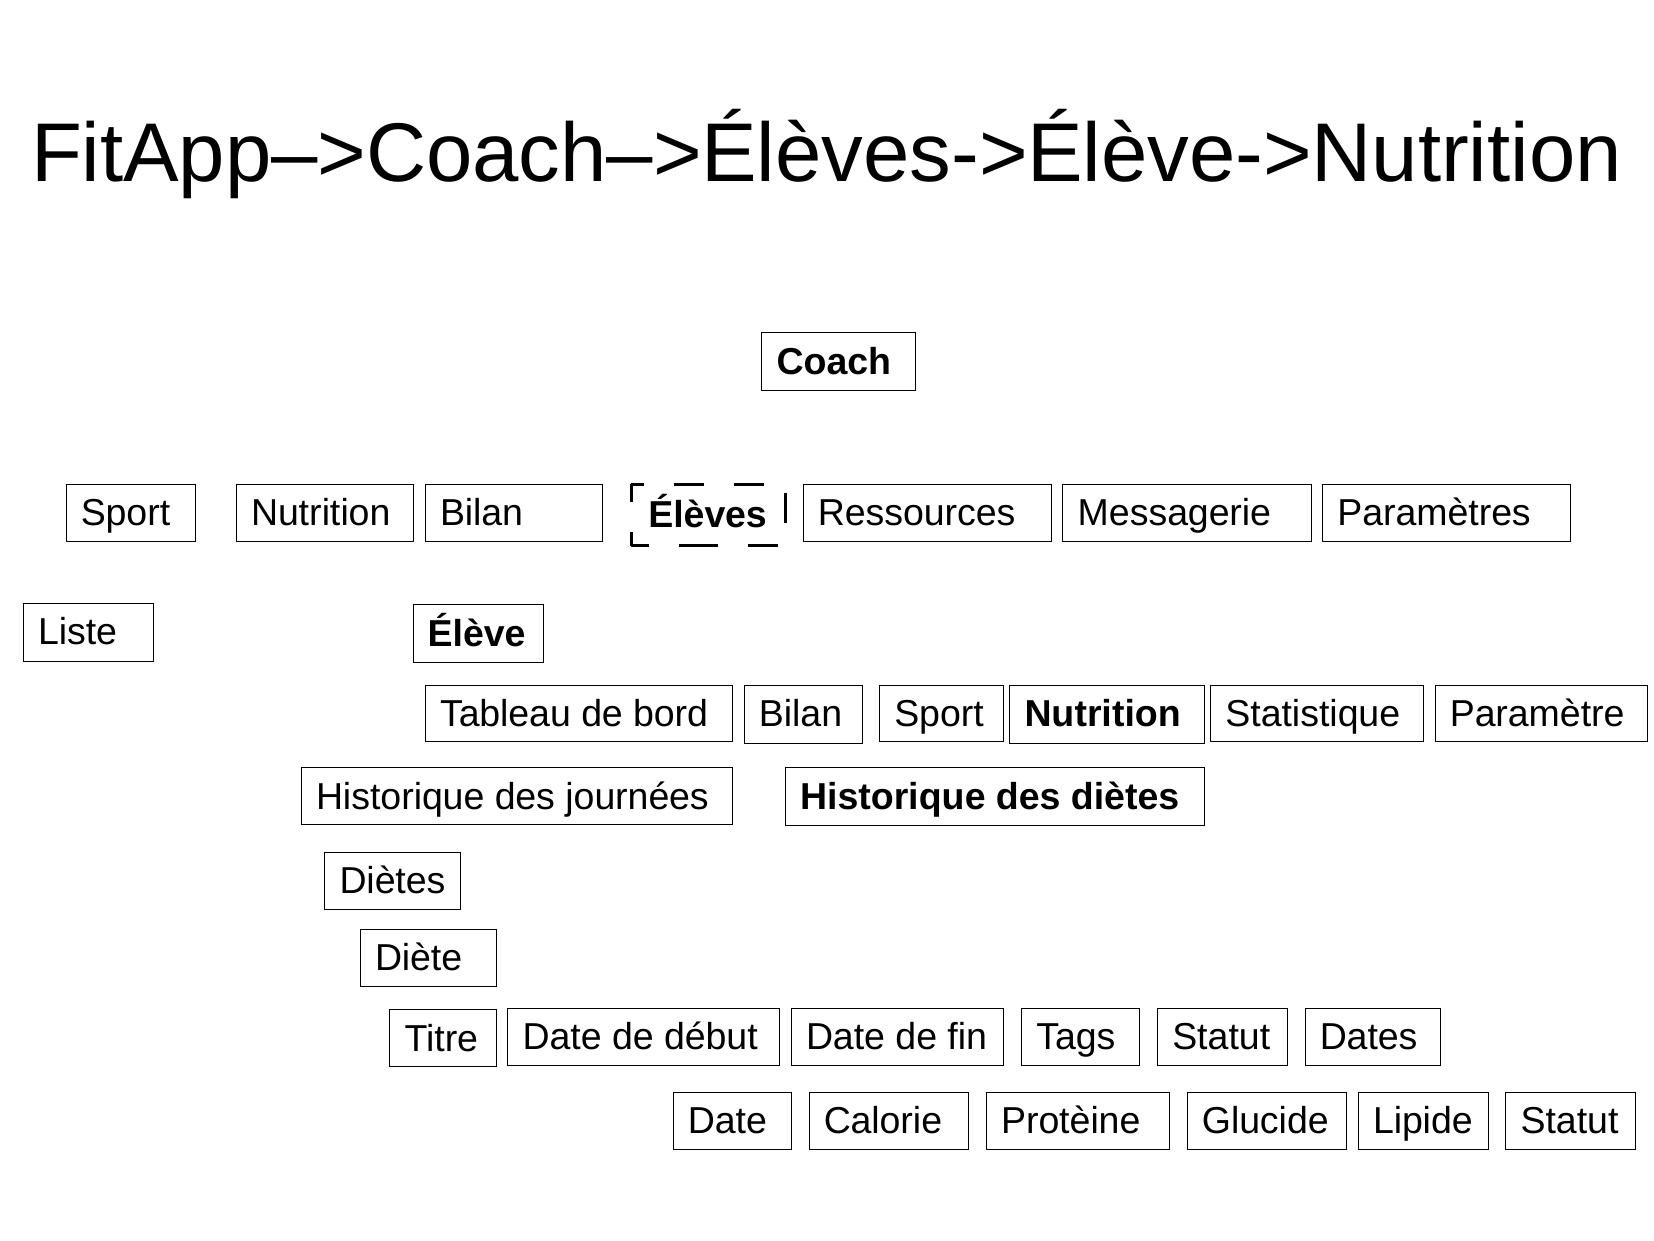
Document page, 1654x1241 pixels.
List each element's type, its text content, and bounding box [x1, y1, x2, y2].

text_box Lipide [1358, 1092, 1489, 1150]
text_box Tableau de bord [425, 685, 733, 742]
text_box Bilan [425, 484, 603, 542]
text_box Glucide [1187, 1092, 1347, 1150]
text_box Calorie [809, 1092, 969, 1150]
text_box Coach [761, 332, 916, 391]
text_box Historique des journées [301, 767, 733, 825]
text_box Diète [360, 929, 497, 987]
text_box Diètes [324, 852, 461, 910]
text_box Dates [1305, 1008, 1441, 1066]
text_box Date de début [507, 1008, 780, 1066]
text_box Historique des diètes [785, 767, 1205, 826]
text_box Nutrition [1009, 685, 1205, 744]
text_box Protèine [986, 1092, 1170, 1150]
text_box Date de fin [791, 1008, 1004, 1066]
text_box Statut [1157, 1008, 1288, 1066]
text_box Ressources [803, 484, 1052, 542]
text_box Liste [23, 603, 154, 662]
title FitApp–>Coach–>Élèves->Élève->Nutrition [11, 49, 1642, 257]
text_box Statistique [1210, 685, 1424, 742]
text_box Nutrition [236, 484, 414, 542]
text_box Élèves [631, 484, 786, 546]
text_box Tags [1021, 1008, 1140, 1066]
text_box Date [673, 1092, 792, 1150]
text_box Sport [66, 484, 196, 542]
text_box Paramètre [1435, 685, 1648, 742]
text_box Paramètres [1322, 484, 1571, 542]
text_box Statut [1505, 1092, 1636, 1150]
text_box Messagerie [1062, 484, 1312, 542]
text_box Sport [879, 685, 1004, 742]
text_box Titre [389, 1009, 497, 1067]
text_box Élève [413, 604, 544, 663]
text_box Bilan [744, 685, 863, 744]
